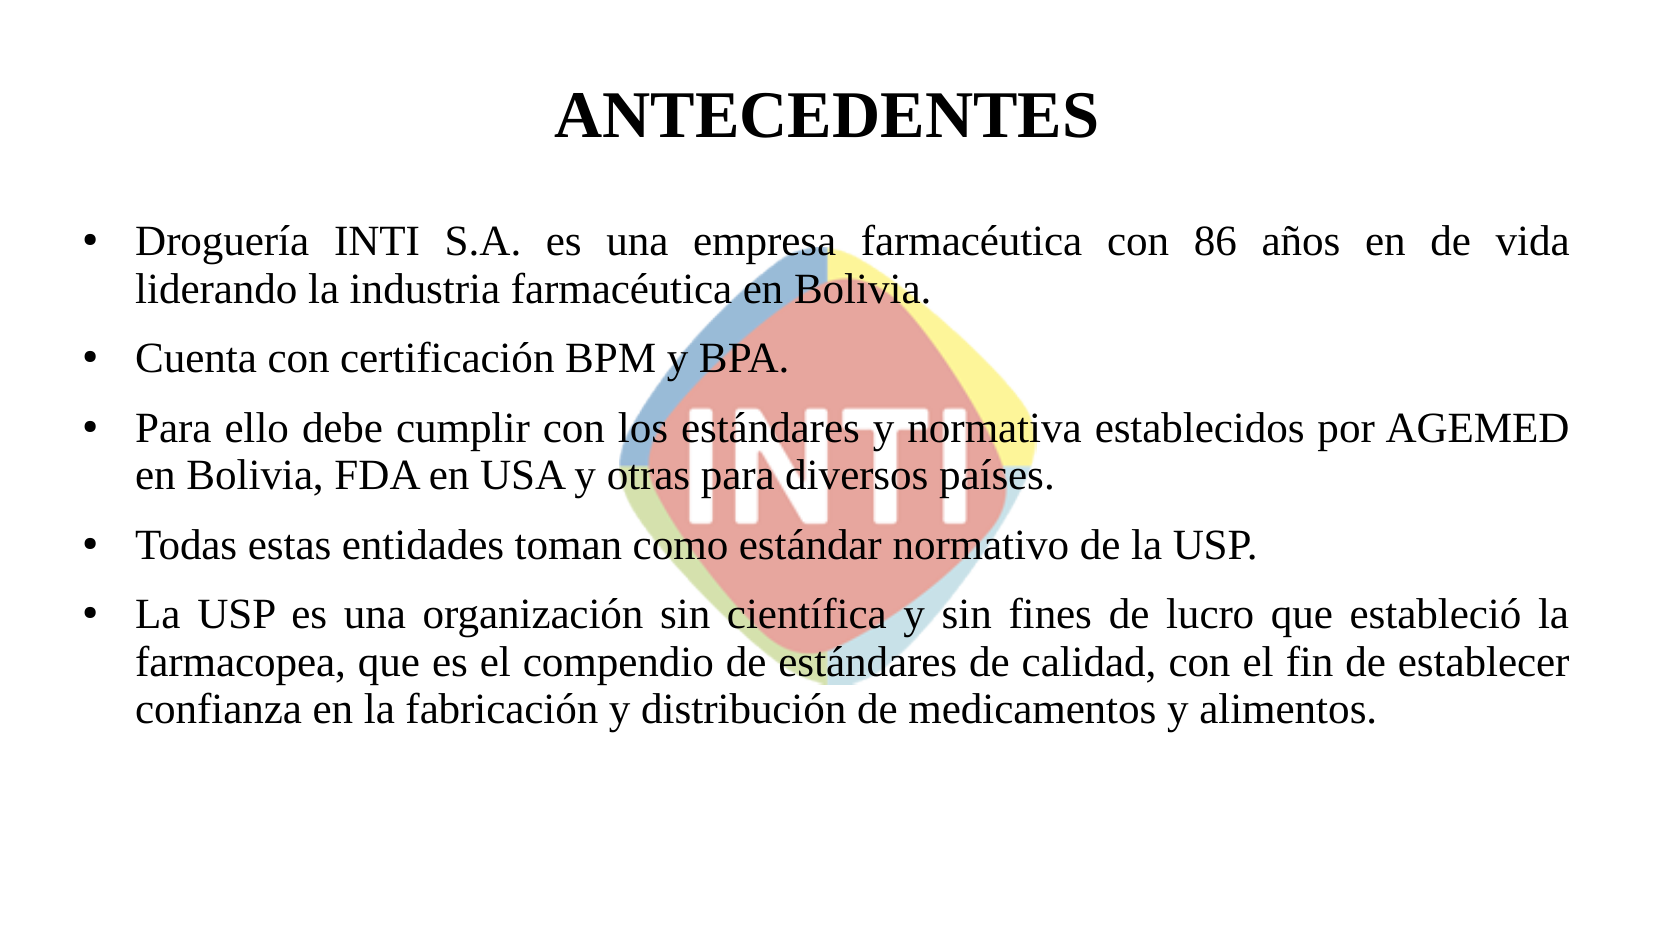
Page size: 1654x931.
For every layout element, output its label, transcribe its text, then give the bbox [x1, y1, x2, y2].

list Droguería INTI S.A. es una empresa farmacéutica con 86 años en de vida liderando la industria farmacéutica en Bolivia. Cuenta con certificación BPM y BPA. Para ello debe cumplir con los estándares y normativa establecidos por AGEMED en Bolivia, FDA en USA y otras para diversos países. Todas estas entidades toman como estándar normativo de la USP. La USP es una organización sin científica y sin fines de lucro que estableció la farmacopea, que es el compendio de estándares de calidad, con el fin de establecer confianza en la fabricación y distribución de medicamentos y alimentos. [82, 217, 1571, 758]
title ANTECEDENTES [82, 37, 1571, 193]
